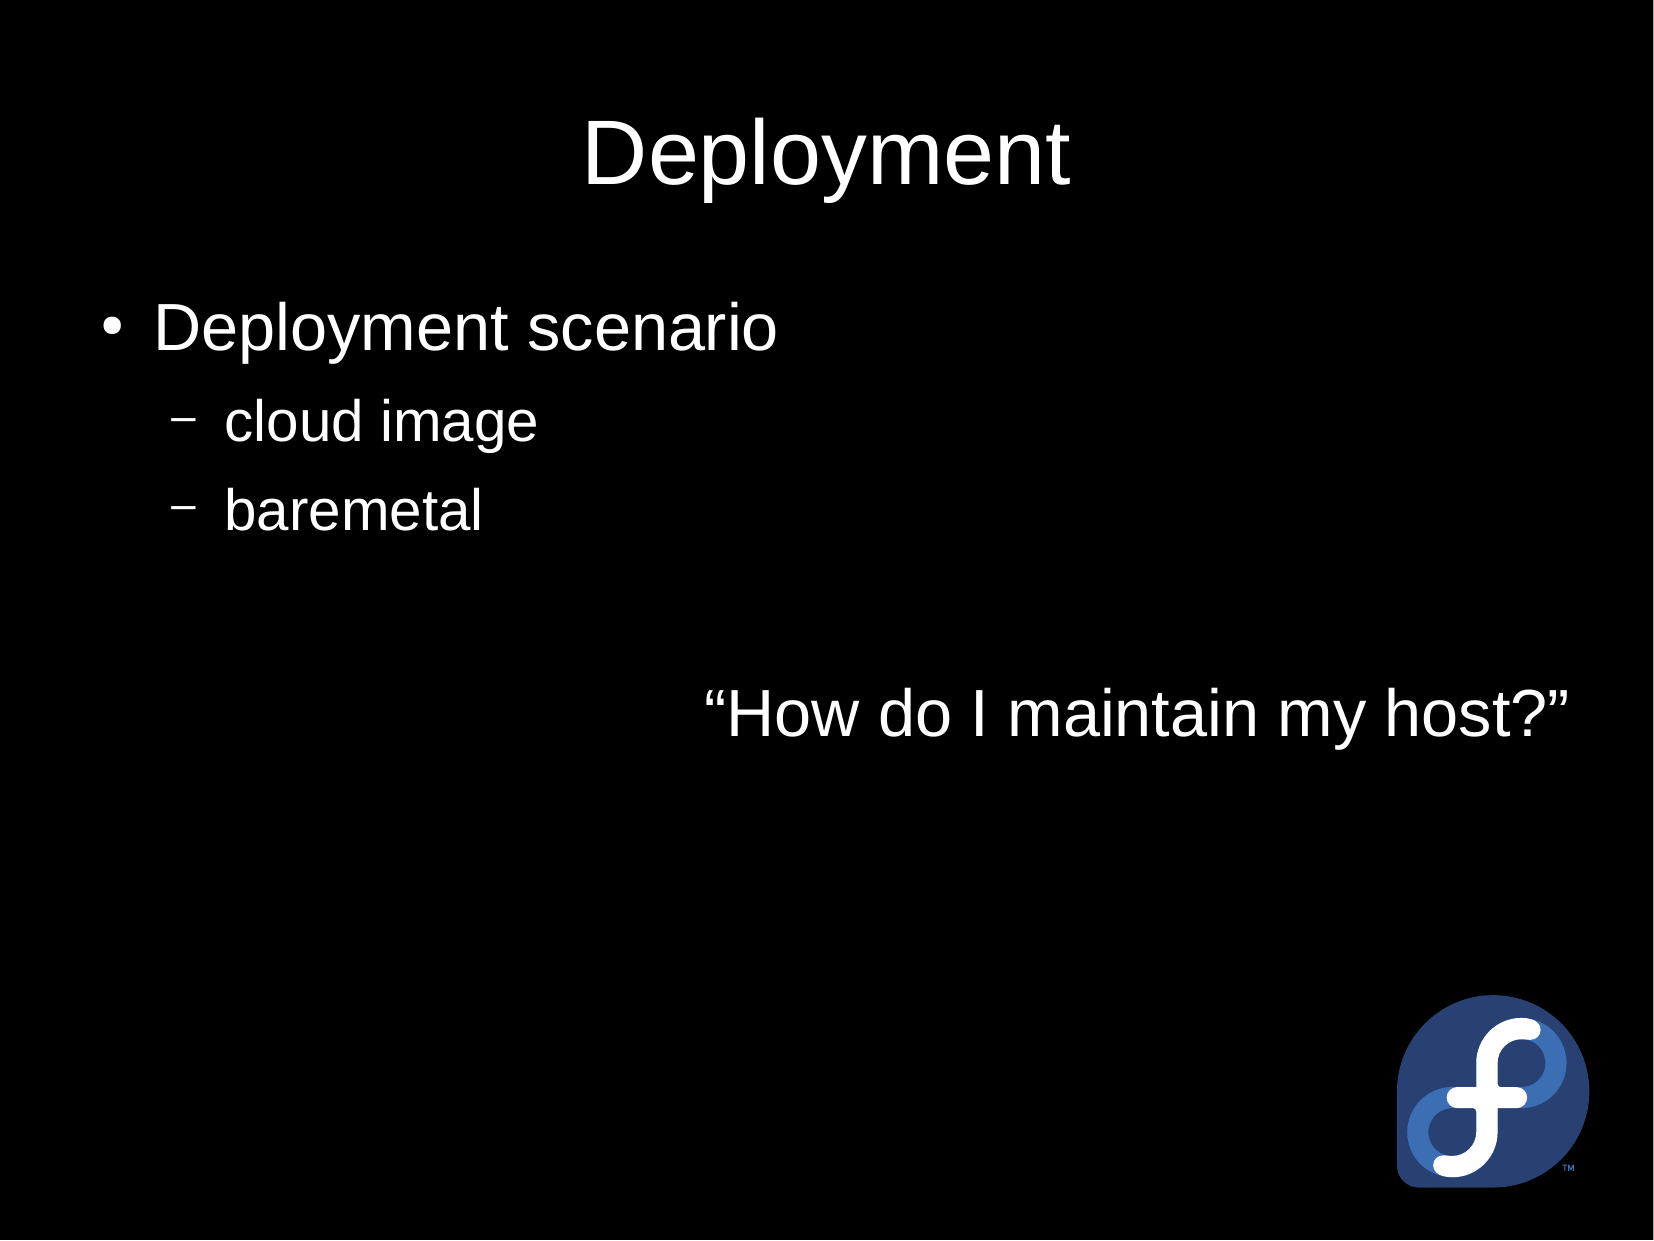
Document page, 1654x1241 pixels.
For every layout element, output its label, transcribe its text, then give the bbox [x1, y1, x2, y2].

title Deployment [82, 49, 1571, 257]
list Deployment scenario cloud image baremetal “How do I maintain my host?” [82, 290, 1571, 1010]
picture [1396, 994, 1591, 1189]
